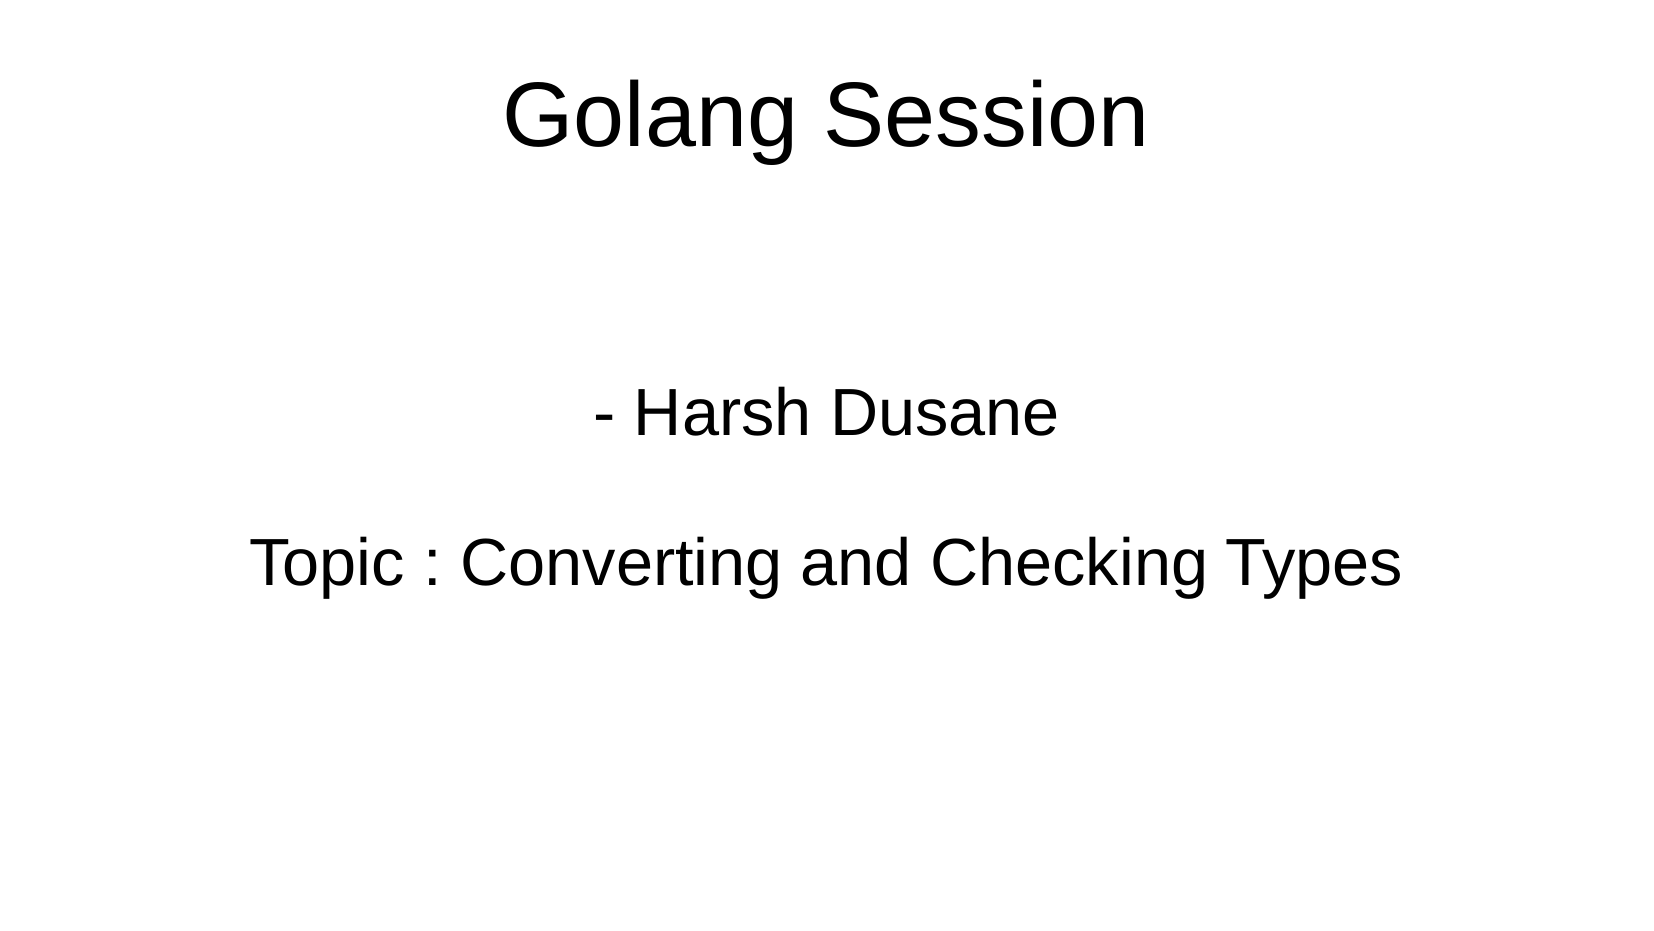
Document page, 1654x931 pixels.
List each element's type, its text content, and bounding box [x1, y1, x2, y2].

subtitle - Harsh Dusane Topic : Converting and Checking Types [82, 217, 1571, 758]
title Golang Session [82, 37, 1571, 193]
